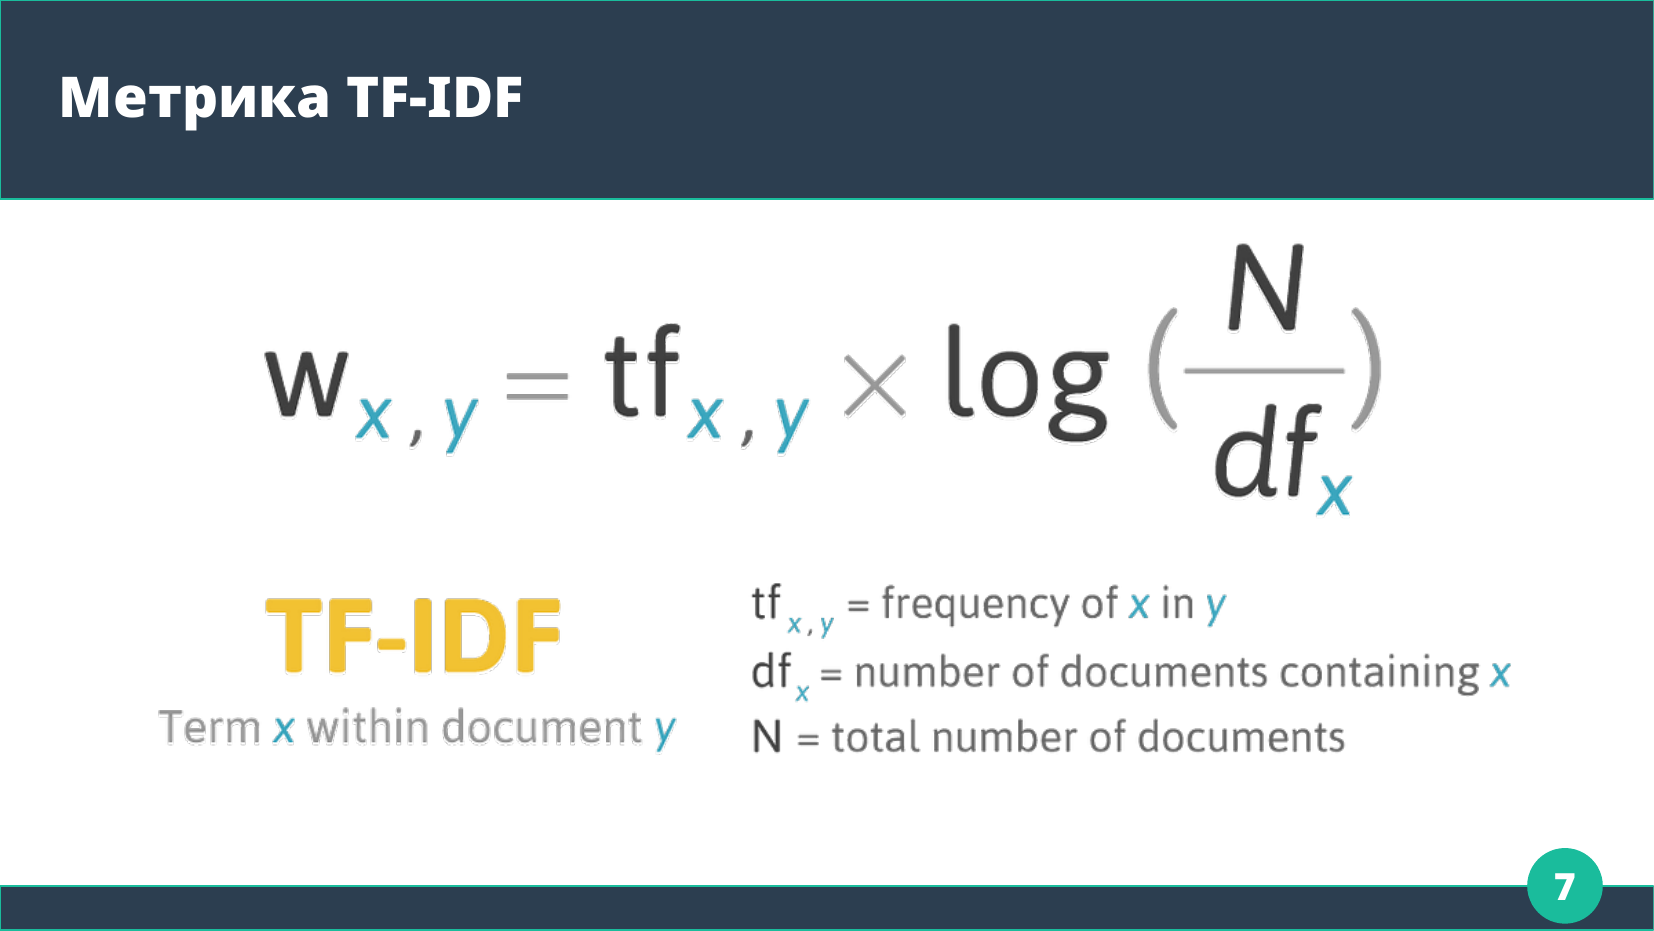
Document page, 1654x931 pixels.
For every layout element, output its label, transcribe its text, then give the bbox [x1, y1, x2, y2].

picture [0, 237, 1654, 788]
title Метрика TF-IDF [59, 37, 1595, 155]
